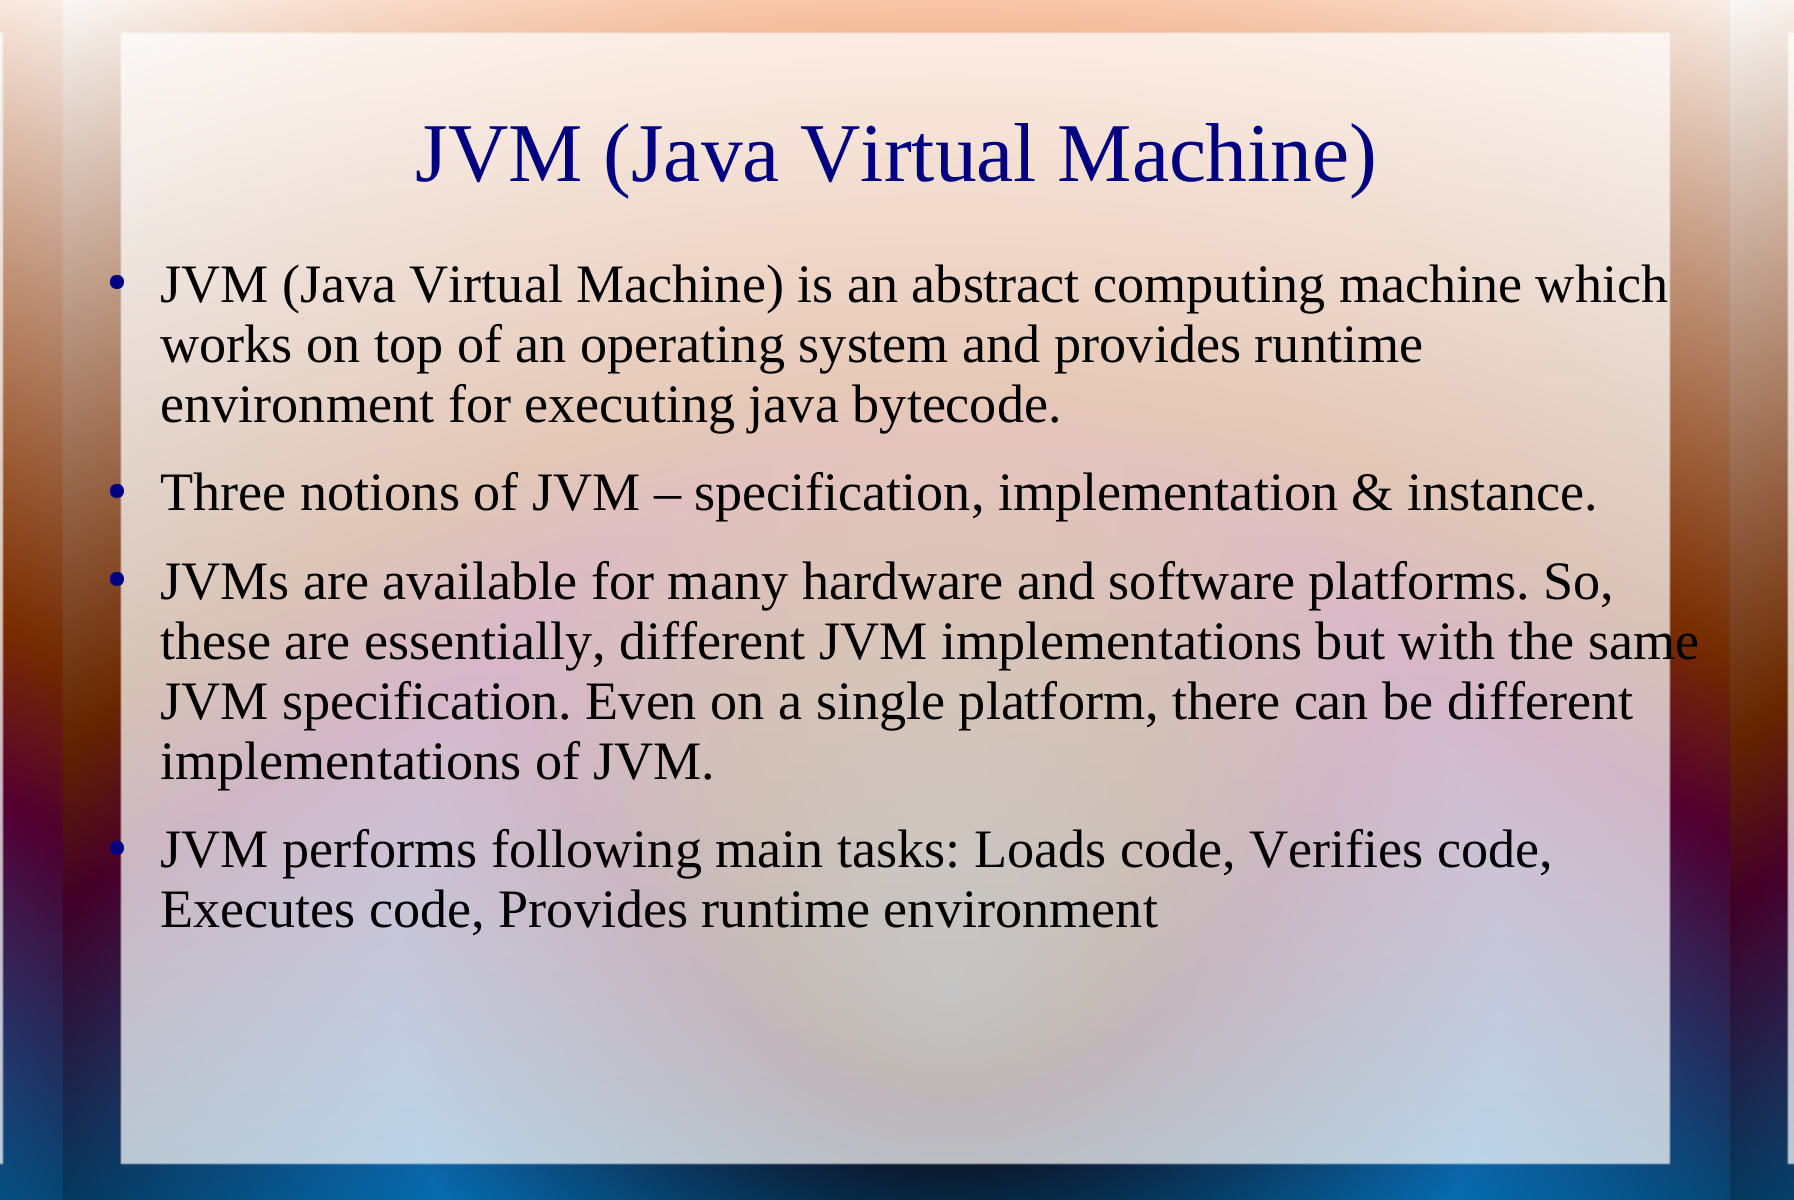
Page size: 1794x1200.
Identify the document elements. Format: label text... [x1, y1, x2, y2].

title JVM (Java Virtual Machine) [89, 53, 1705, 253]
picture [0, 0, 1794, 1200]
list JVM (Java Virtual Machine) is an abstract computing machine which works on top of an operating system and provides runtime environment for executing java bytecode. Three notions of JVM – specification, implementation & instance. JVMs are available for many hardware and software platforms. So, these are essentially, different JVM implementations but with the same JVM specification. Even on a single platform, there can be different implementations of JVM. JVM performs following main tasks: Loads code, Verifies code, Executes code, Provides runtime environment [89, 253, 1705, 979]
